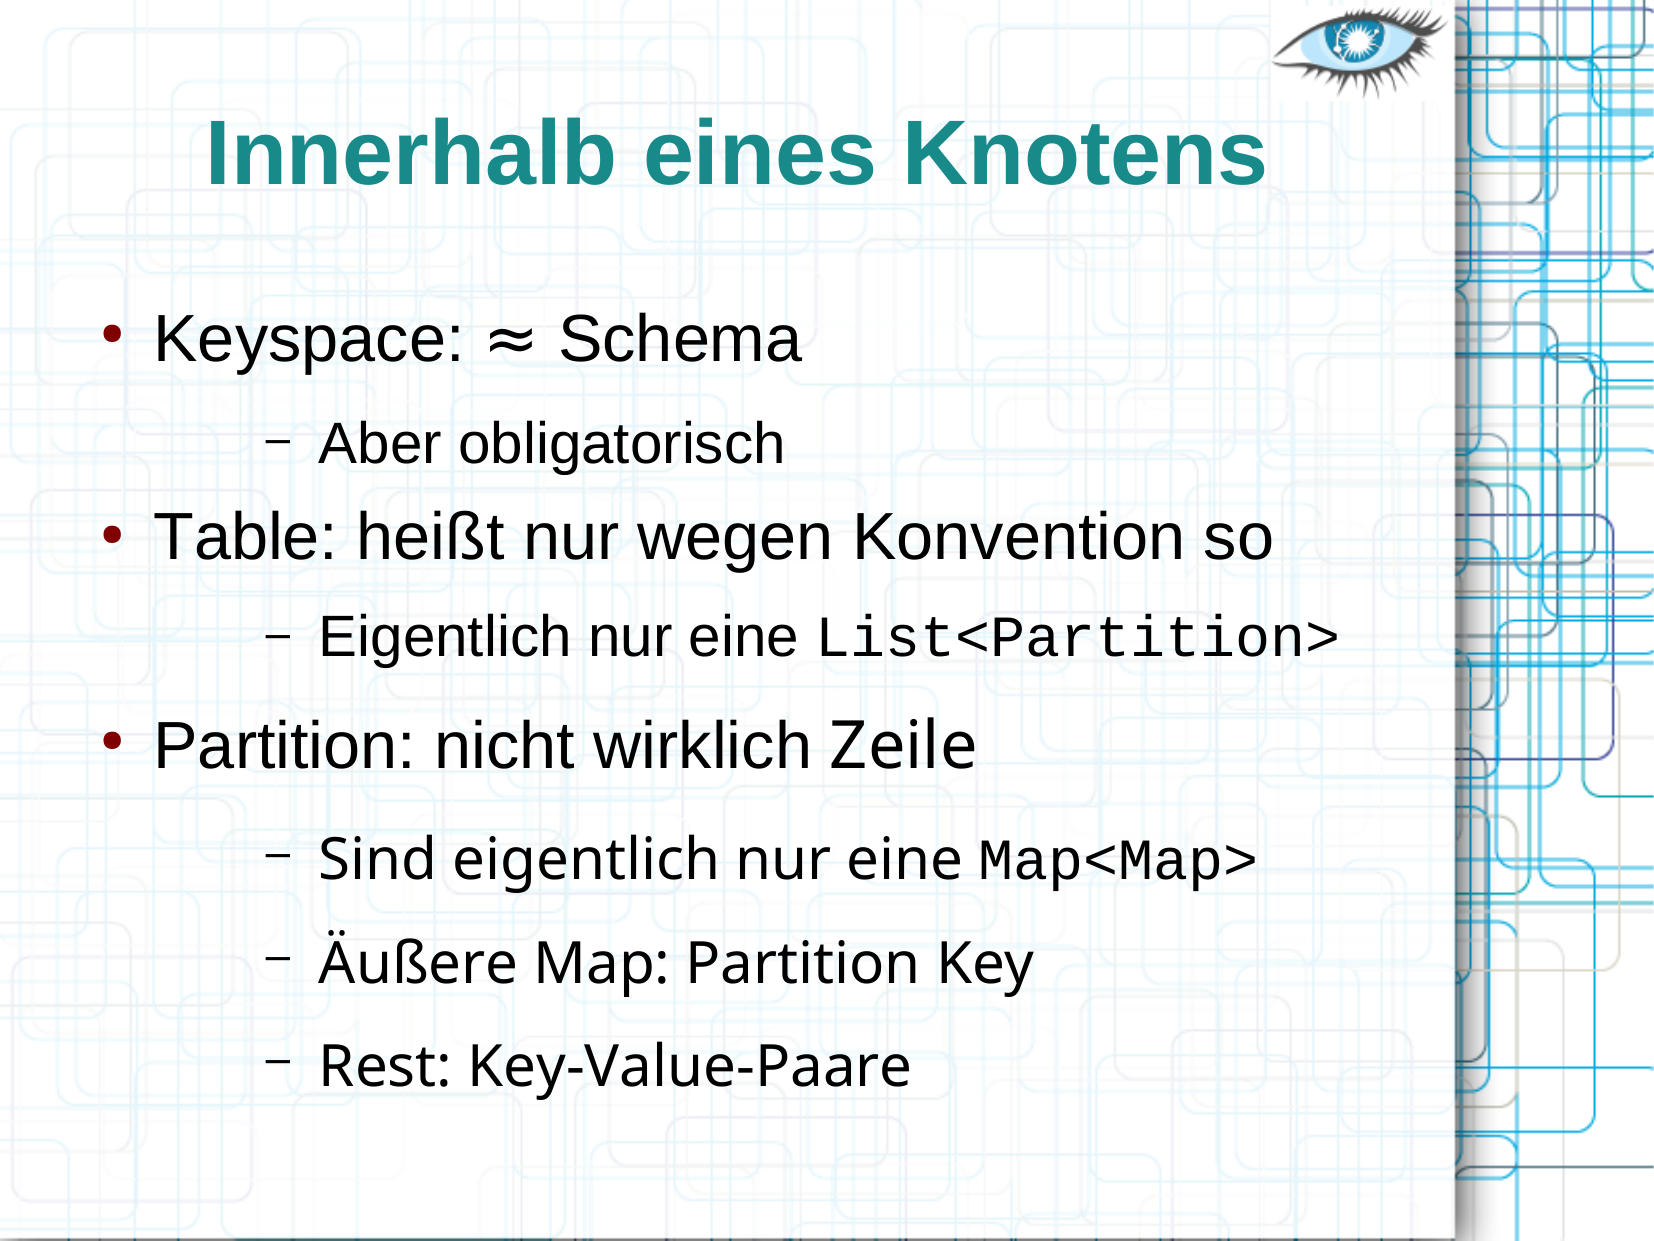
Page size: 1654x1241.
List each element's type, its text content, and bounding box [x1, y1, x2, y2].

title Innerhalb eines Knotens [59, 49, 1418, 257]
list Keyspace: ≈ Schema Aber obligatorisch Table: heißt nur wegen Konvention so Eigentlich nur eine List<Partition> Partition: nicht wirklich Zeile Sind eigentlich nur eine Map<Map> Äußere Map: Partition Key Rest: Key-Value-Paare [82, 290, 1418, 1109]
picture [0, 0, 1654, 1241]
